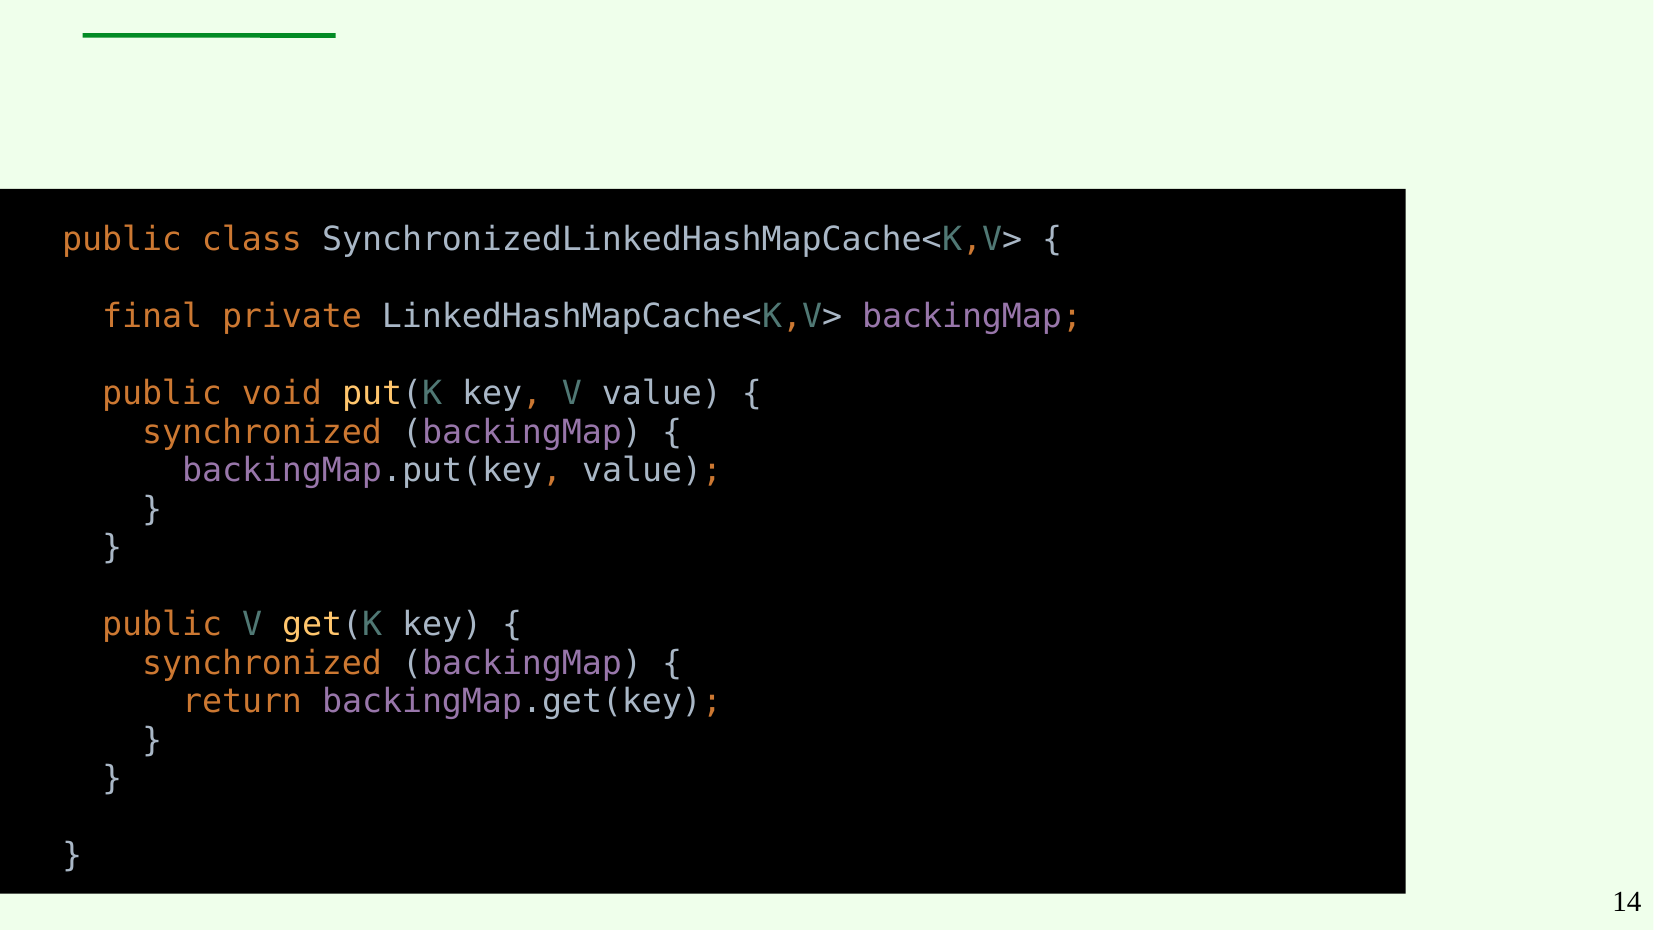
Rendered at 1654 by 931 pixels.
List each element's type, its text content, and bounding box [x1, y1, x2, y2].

text_box [0, 188, 1406, 894]
text_box public class SynchronizedLinkedHashMapCache<K,V> { final private LinkedHashMapCache<K,V> backingMap; public void put(K key, V value) { synchronized (backingMap) { backingMap.put(key, value); } } public V get(K key) { synchronized (backingMap) { return backingMap.get(key); } } } [47, 212, 1359, 882]
